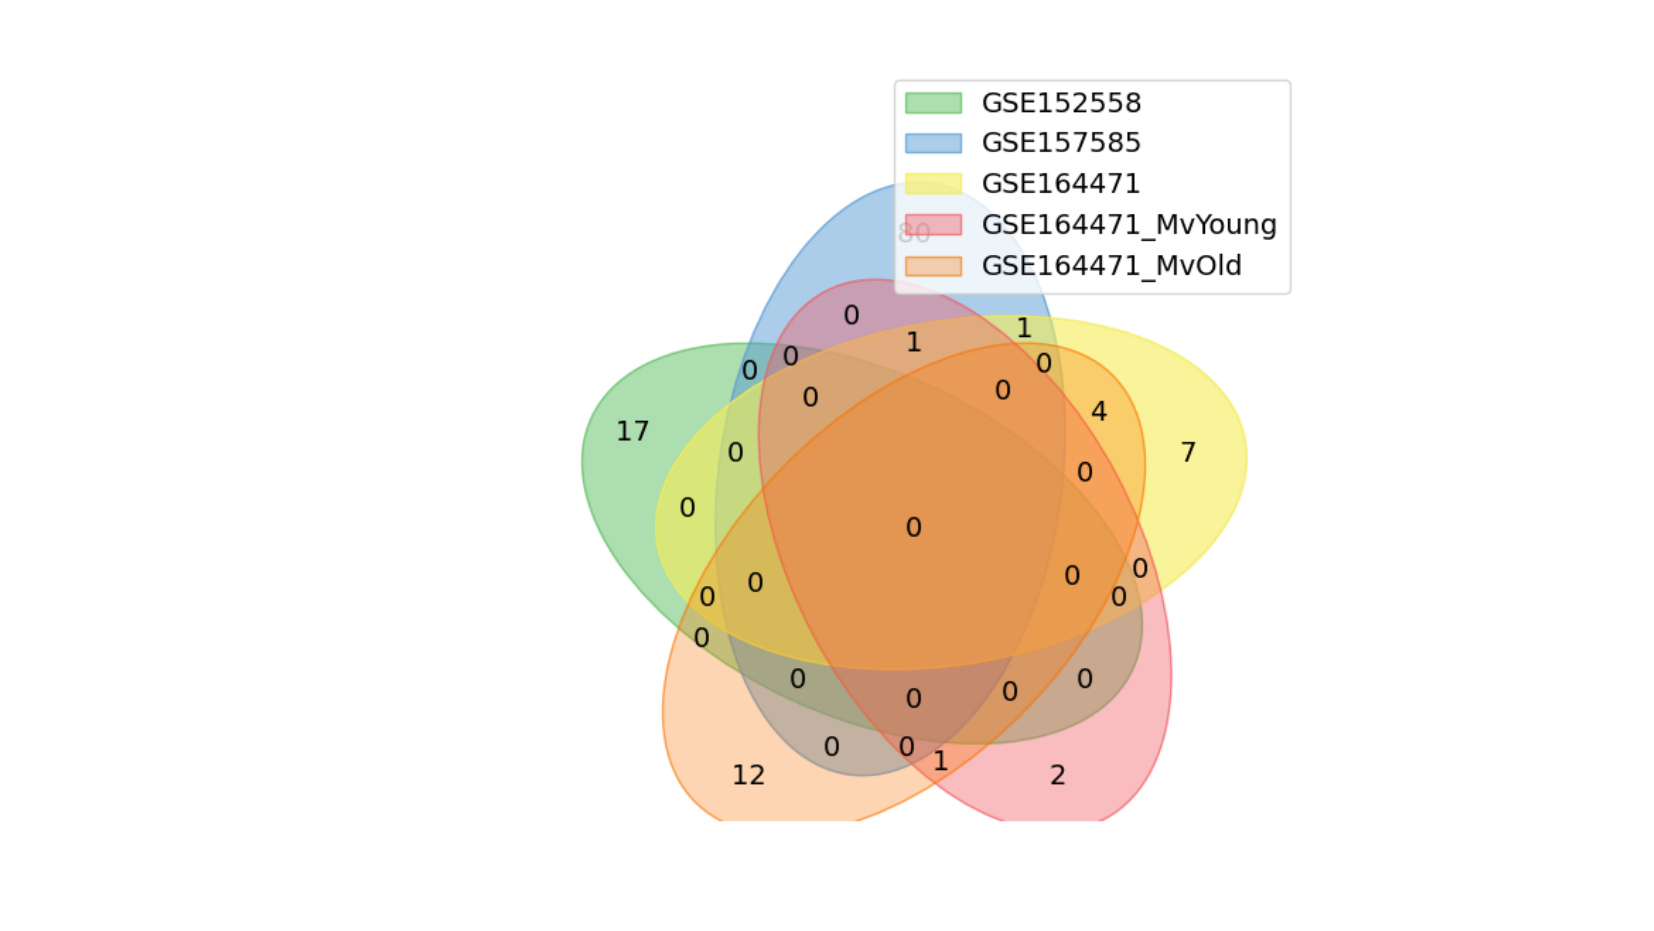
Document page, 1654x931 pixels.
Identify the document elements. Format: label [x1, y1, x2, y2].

picture [204, 29, 1477, 931]
